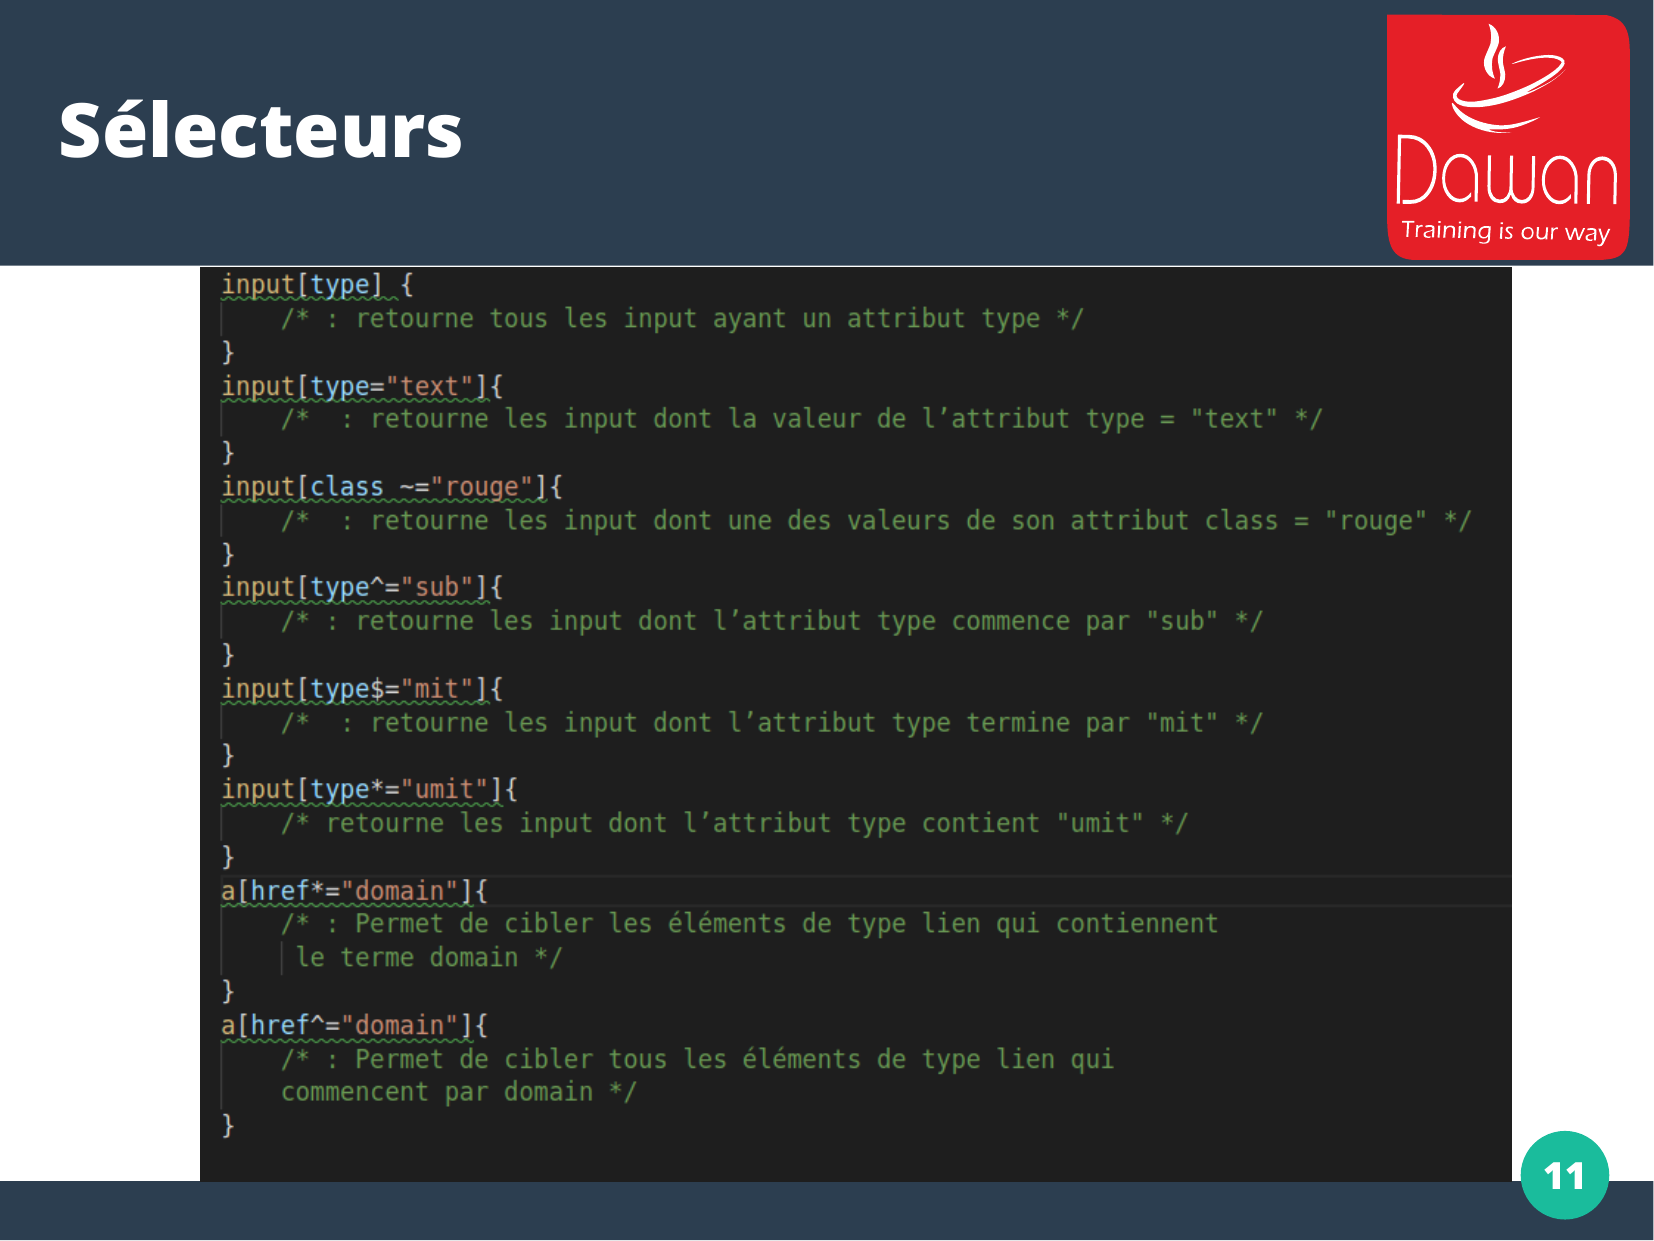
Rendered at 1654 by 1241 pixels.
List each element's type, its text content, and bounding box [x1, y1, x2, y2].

picture [1387, 14, 1630, 260]
picture [200, 267, 1512, 1182]
title Sélecteurs [59, 49, 1387, 207]
